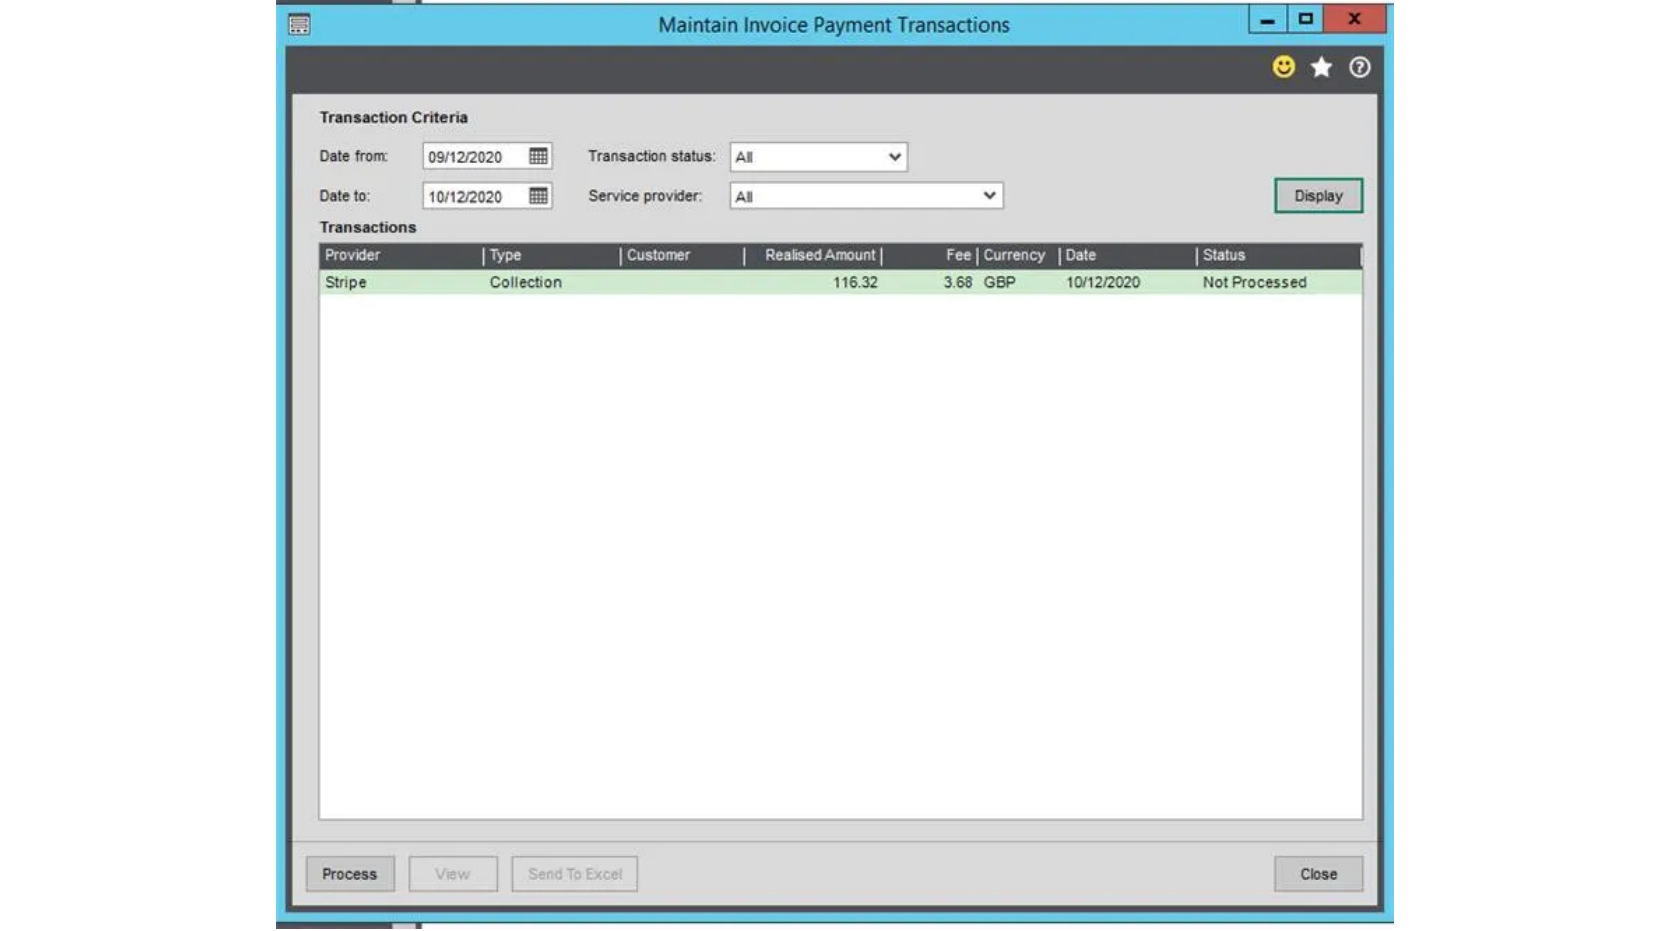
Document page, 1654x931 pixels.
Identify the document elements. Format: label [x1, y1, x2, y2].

picture [276, 0, 1394, 929]
